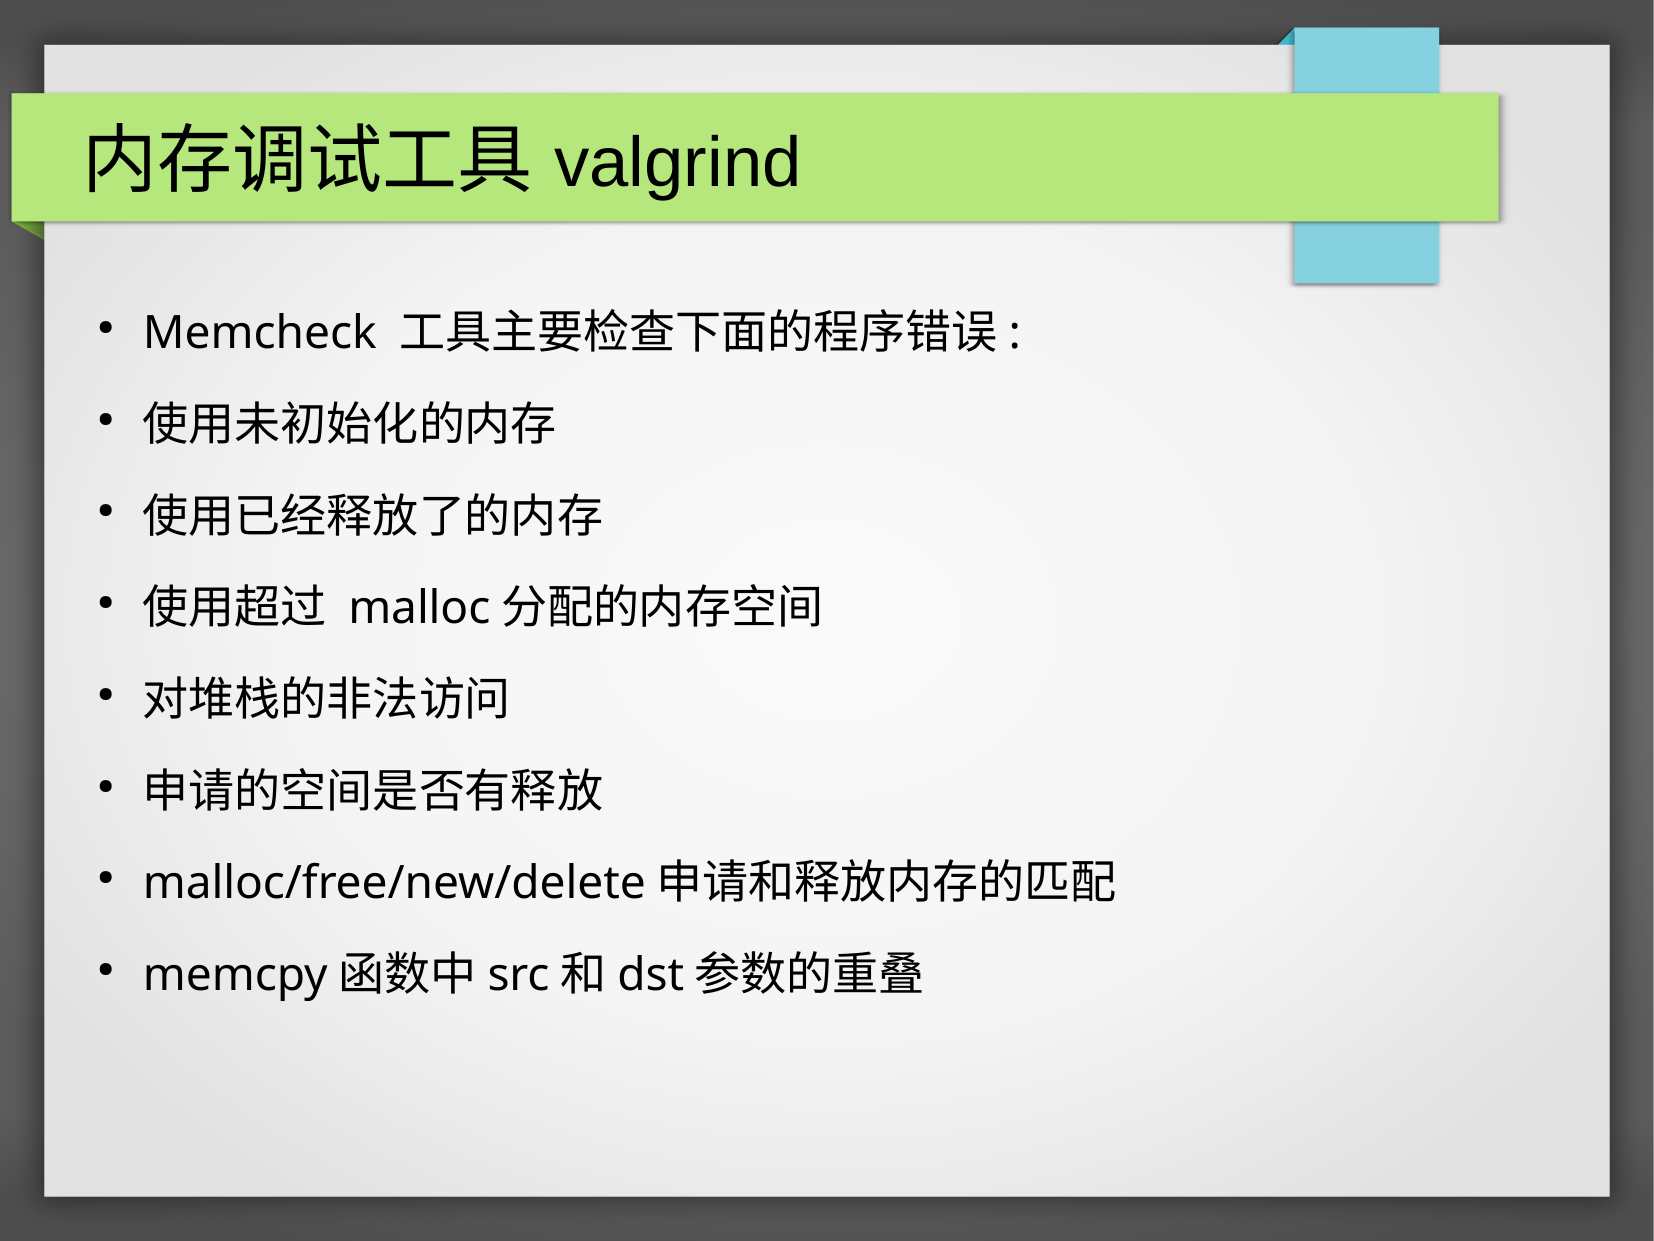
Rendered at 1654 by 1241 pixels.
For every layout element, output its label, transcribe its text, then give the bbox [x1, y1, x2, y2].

picture [0, 0, 1654, 1241]
title 内存调试工具valgrind [82, 94, 1264, 213]
list Memcheck 工具主要检查下面的程序错误: 使用未初始化的内存 使用已经释放了的内存 使用超过 malloc分配的内存空间 对堆栈的非法访问 申请的空间是否有释放 malloc/free/new/delete申请和释放内存的匹配 memcpy函数中src和dst参数的重叠 [82, 295, 1571, 1015]
